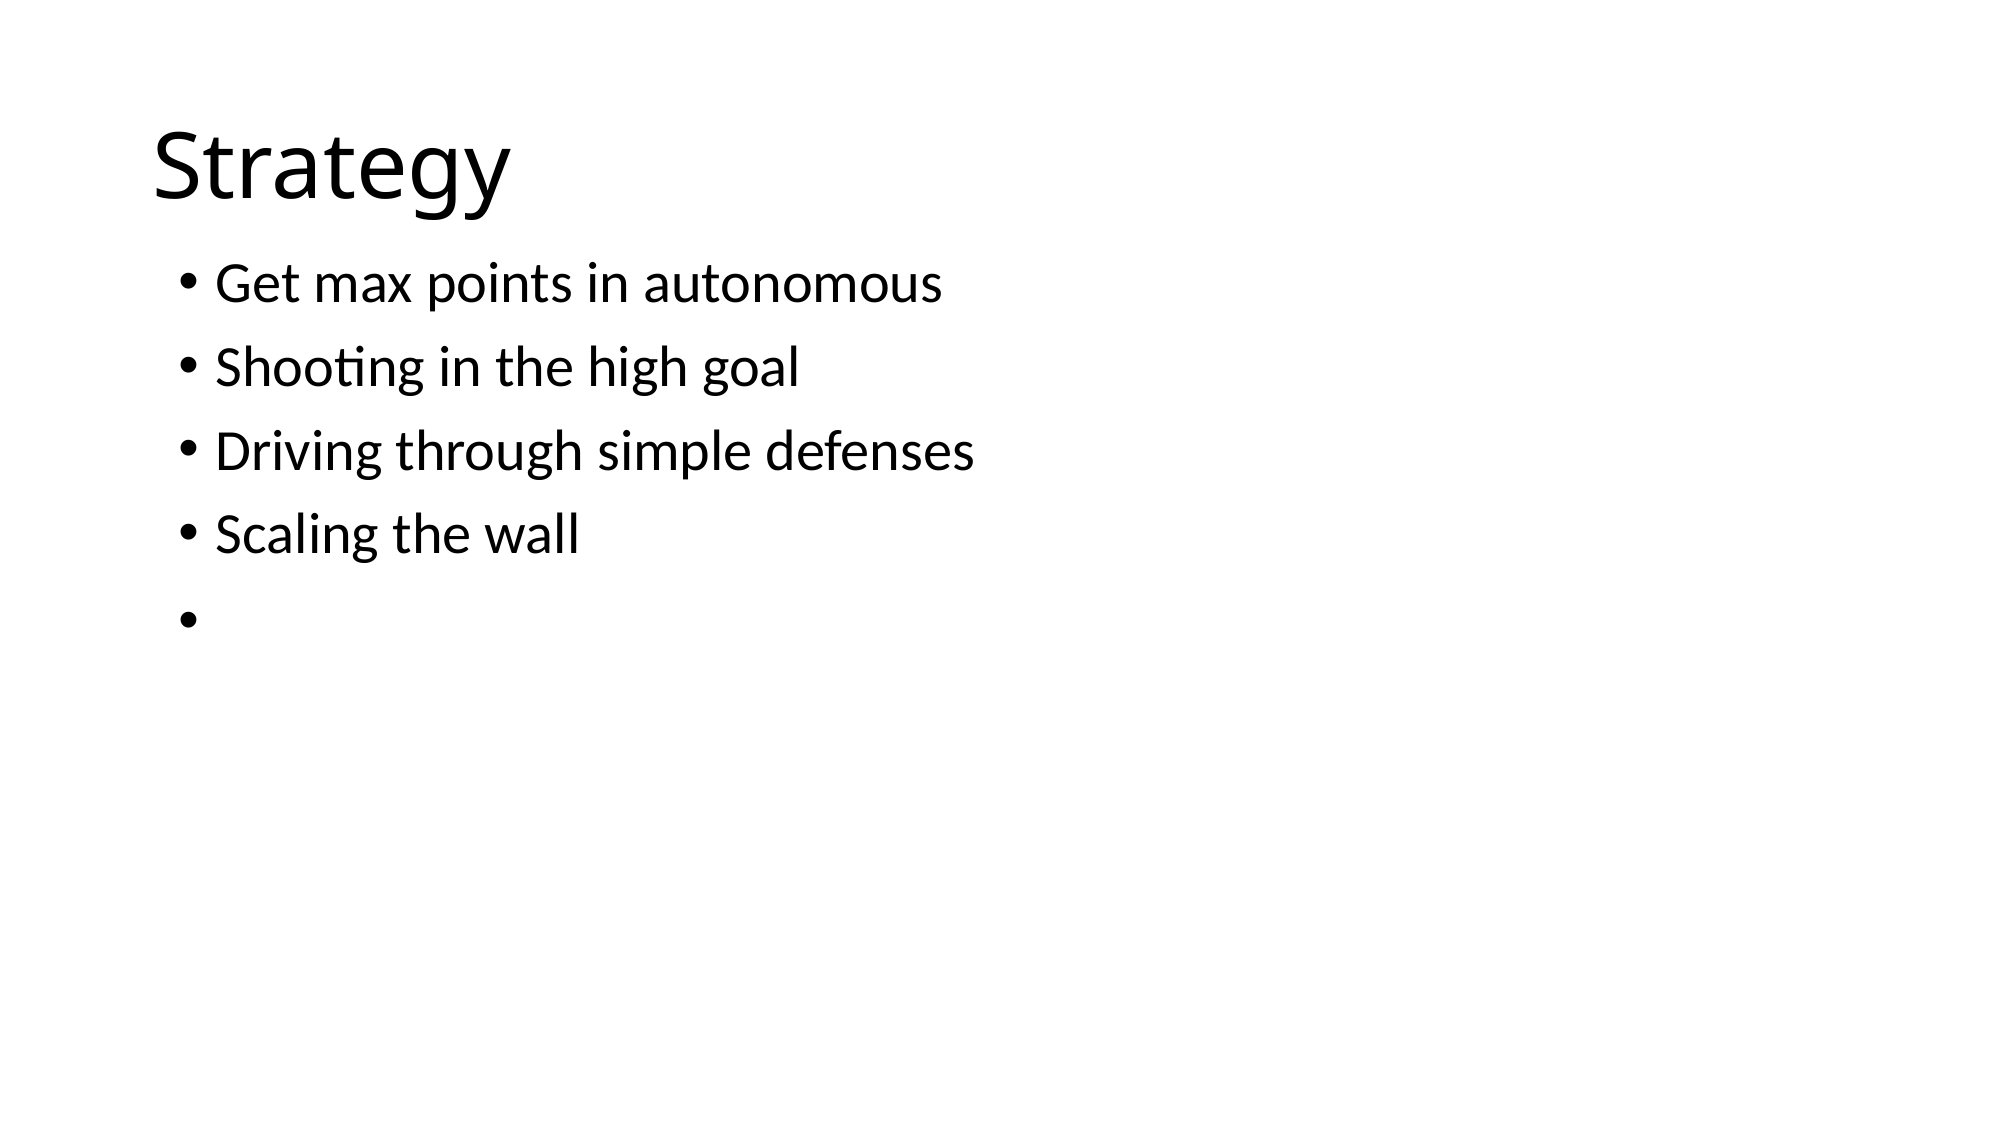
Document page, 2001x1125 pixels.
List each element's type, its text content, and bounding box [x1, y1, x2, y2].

list Get max points in autonomous Shooting in the high goal Driving through simple defenses Scaling the wall [163, 245, 1631, 934]
title Strategy [137, 59, 1863, 278]
